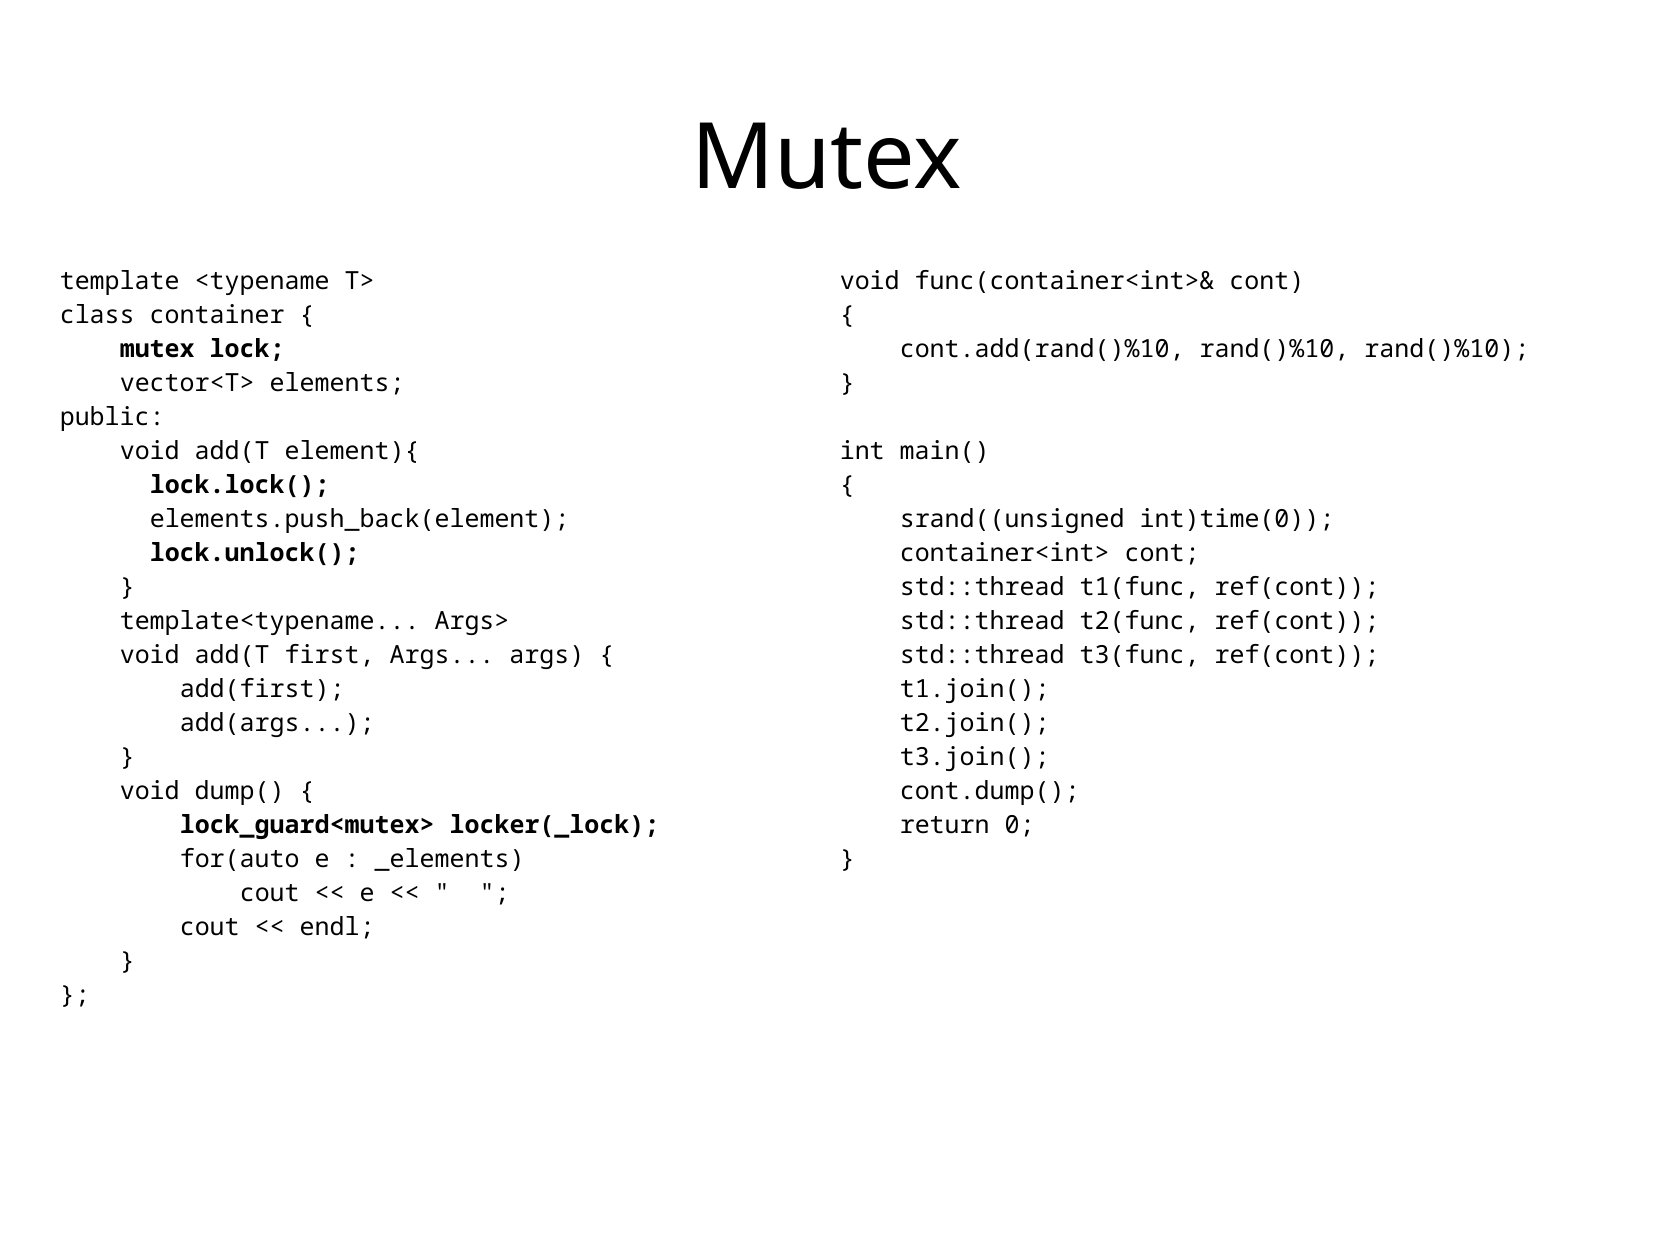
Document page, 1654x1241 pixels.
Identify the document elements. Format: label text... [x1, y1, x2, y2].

text_box template <typename T> class container { mutex lock; vector<T> elements; public: void add(T element){ lock.lock(); elements.push_back(element); lock.unlock(); } template<typename... Args> void add(T first, Args... args) { add(first); add(args...); } void dump() { lock_guard<mutex> locker(_lock); for(auto e : _elements) cout << e << " "; cout << endl; } }; [45, 255, 783, 1147]
text_box void func(container<int>& cont) { cont.add(rand()%10, rand()%10, rand()%10); } int main() { srand((unsigned int)time(0)); container<int> cont; std::thread t1(func, ref(cont)); std::thread t2(func, ref(cont)); std::thread t3(func, ref(cont)); t1.join(); t2.join(); t3.join(); cont.dump(); return 0; } [825, 255, 1591, 1091]
title Mutex [82, 49, 1571, 257]
